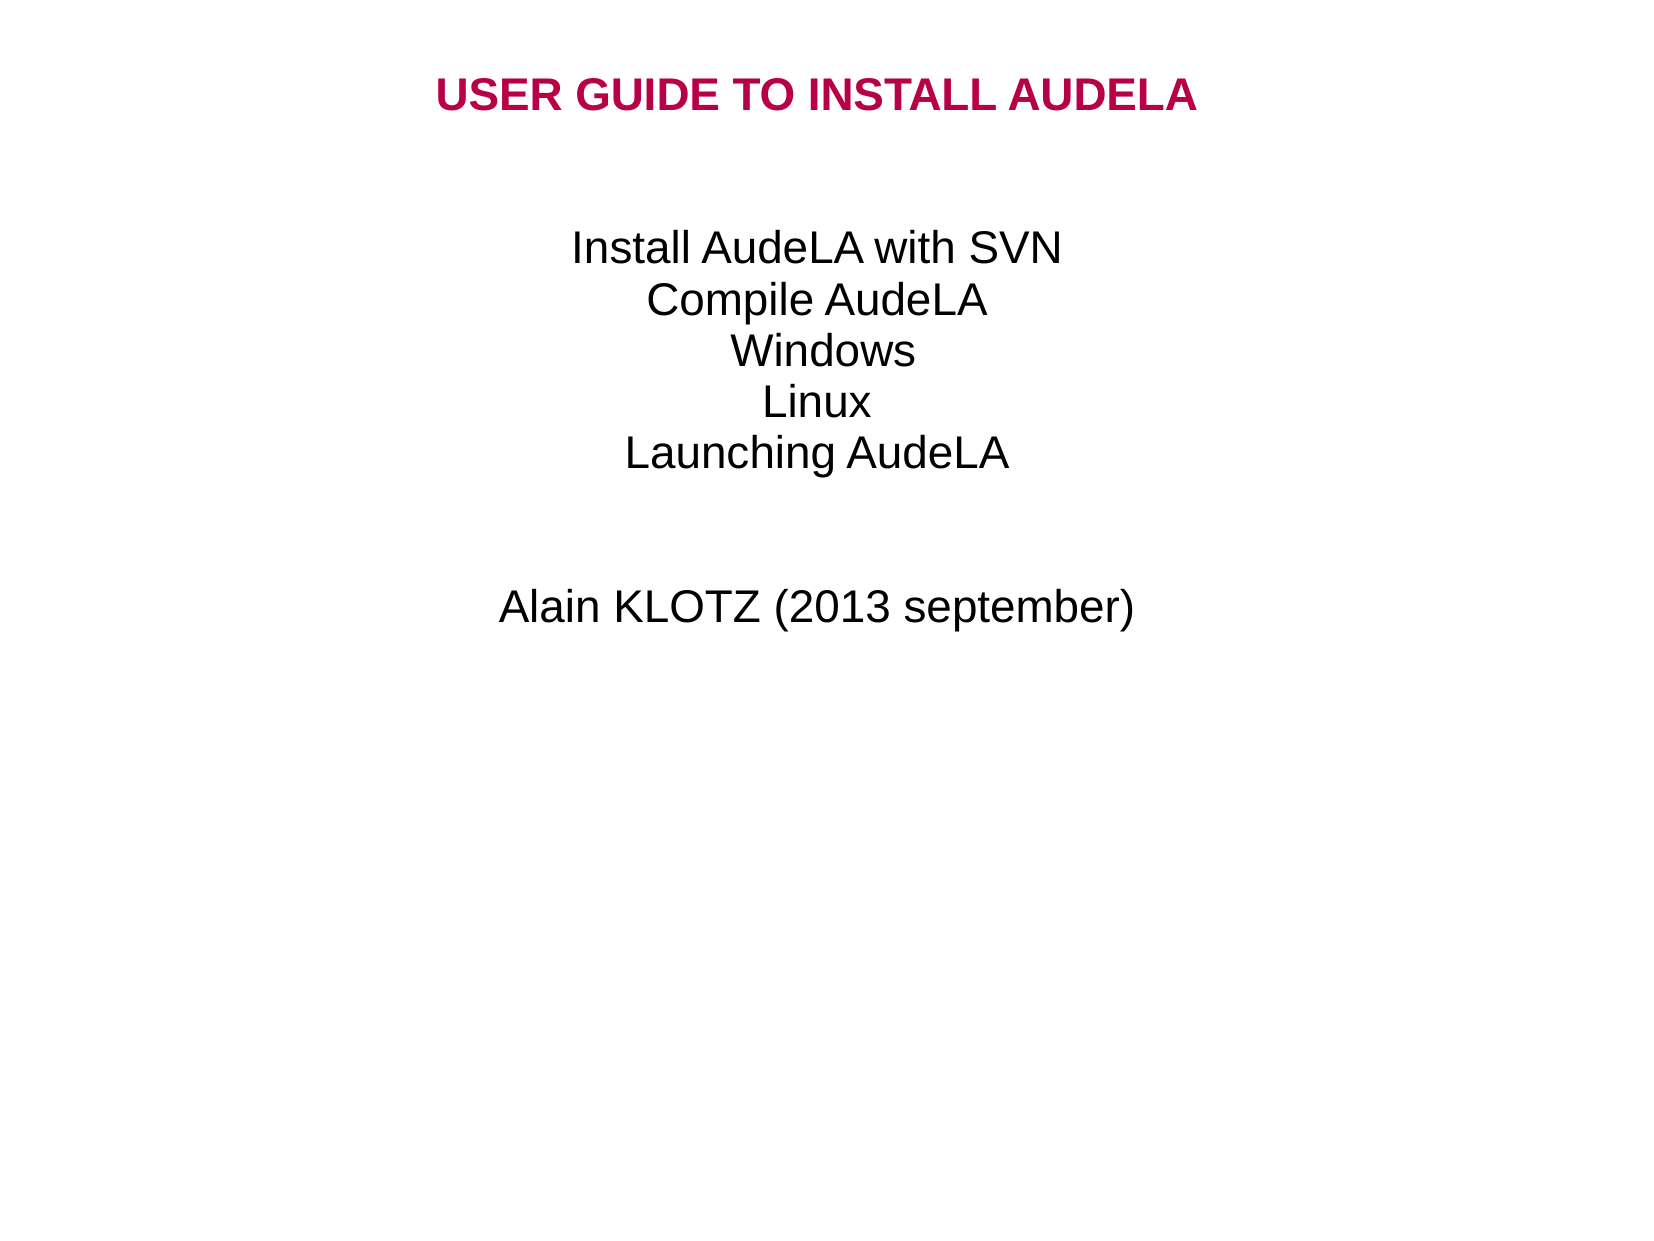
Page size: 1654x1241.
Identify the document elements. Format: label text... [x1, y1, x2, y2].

text_box USER GUIDE TO INSTALL AUDELA Install AudeLA with SVN Compile AudeLA Windows Linux Launching AudeLA Alain KLOTZ (2013 september) [420, 61, 1214, 639]
